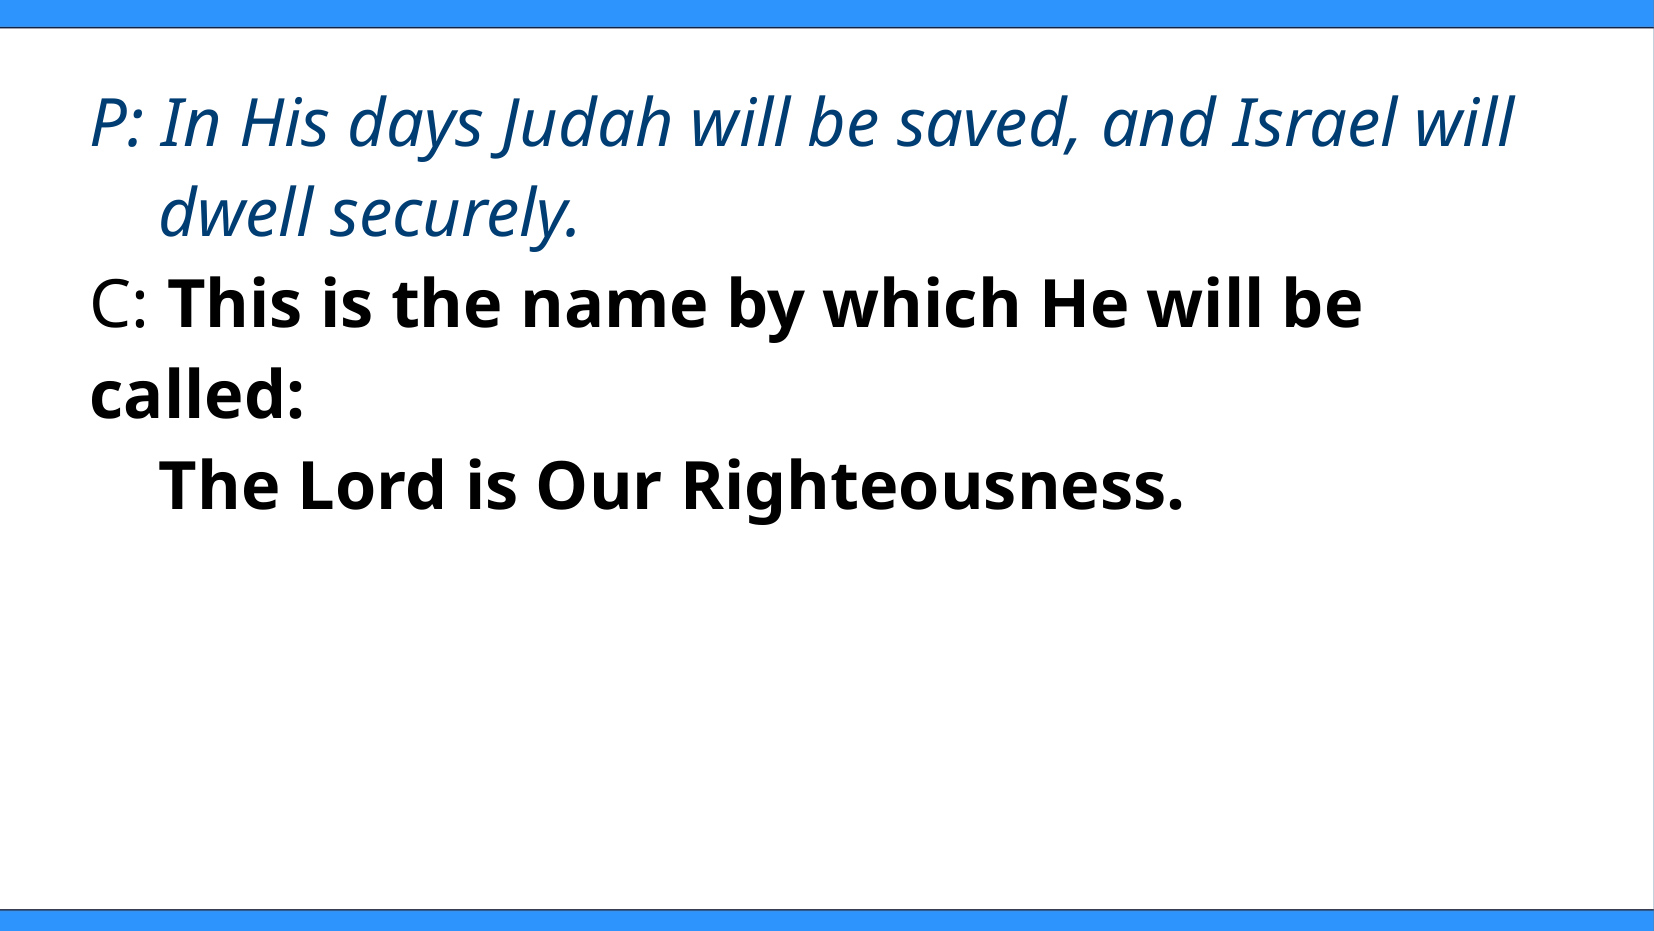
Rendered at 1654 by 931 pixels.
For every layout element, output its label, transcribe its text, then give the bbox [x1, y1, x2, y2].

text_box P: In His days Judah will be saved, and Israel will dwell securely. C: This is the name by which He will be called: The Lord is Our Righteousness. [75, 67, 1576, 466]
picture [0, 0, 1654, 931]
